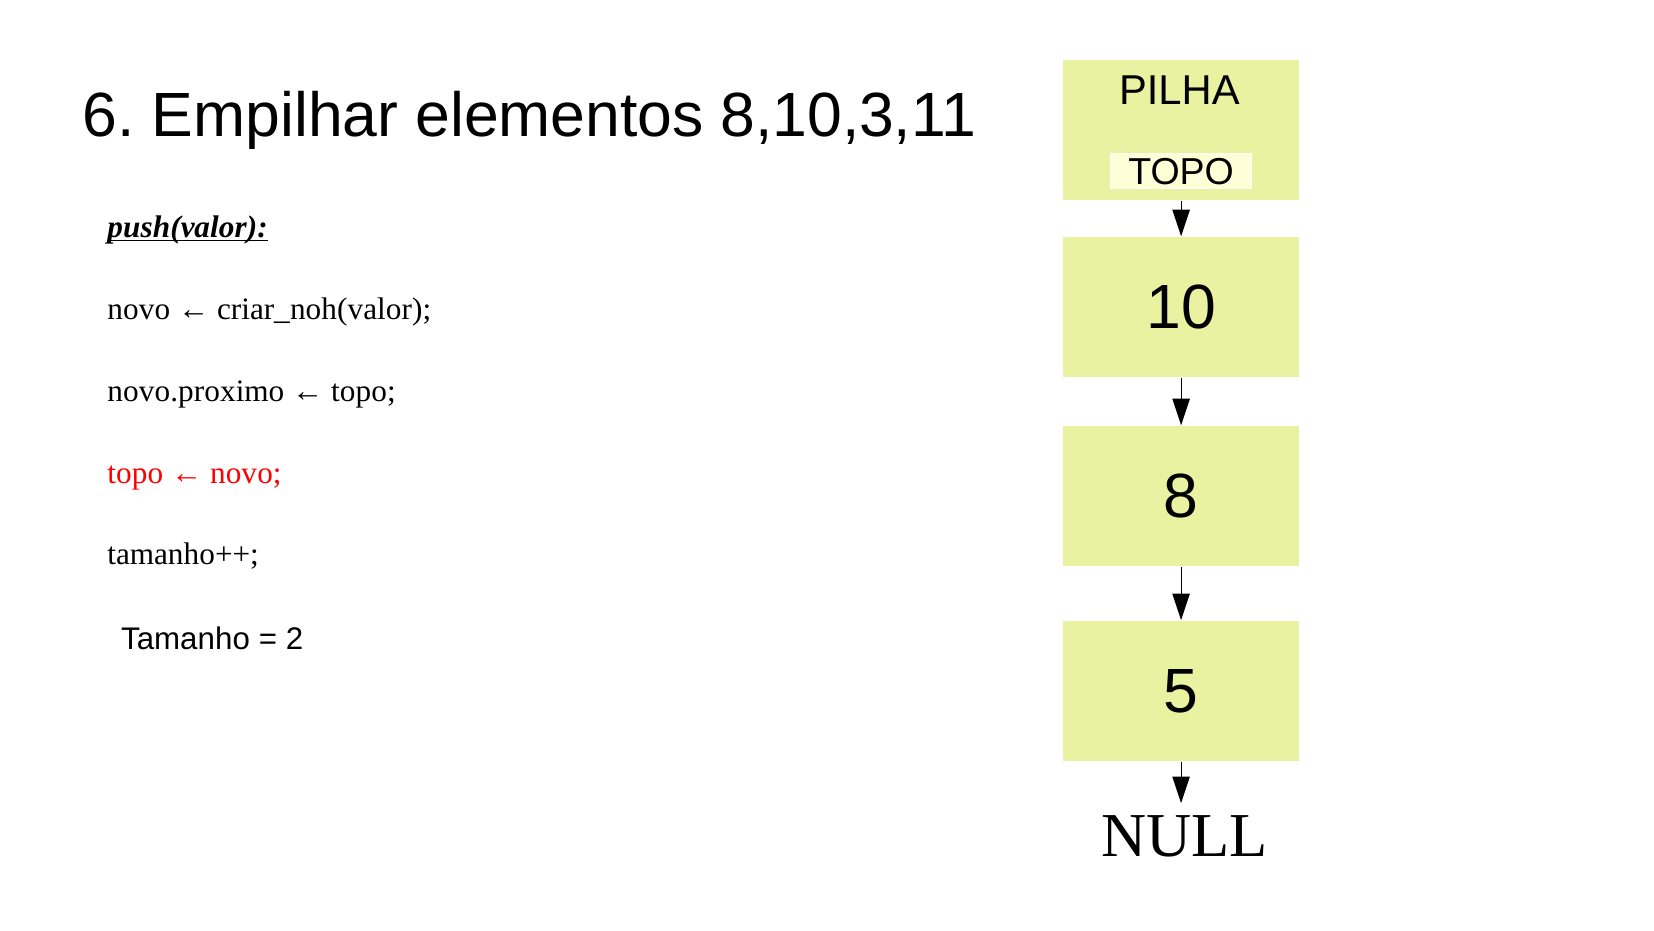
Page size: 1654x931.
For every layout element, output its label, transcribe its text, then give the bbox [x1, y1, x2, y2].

text_box Tamanho = 2 [106, 614, 321, 664]
text_box 5 [1062, 620, 1300, 762]
text_box TOPO [1110, 153, 1252, 189]
text_box 10 [1062, 236, 1300, 378]
text_box NULL [1086, 793, 1288, 875]
title 6. Empilhar elementos 8,10,3,11 [82, 37, 1571, 193]
text_box [1062, 59, 1300, 201]
text_box PILHA [1104, 59, 1258, 121]
text_box push(valor): novo ← criar_noh(valor); novo.proximo ← topo; topo ← novo; tamanho++; [92, 199, 544, 579]
text_box 8 [1062, 425, 1300, 567]
